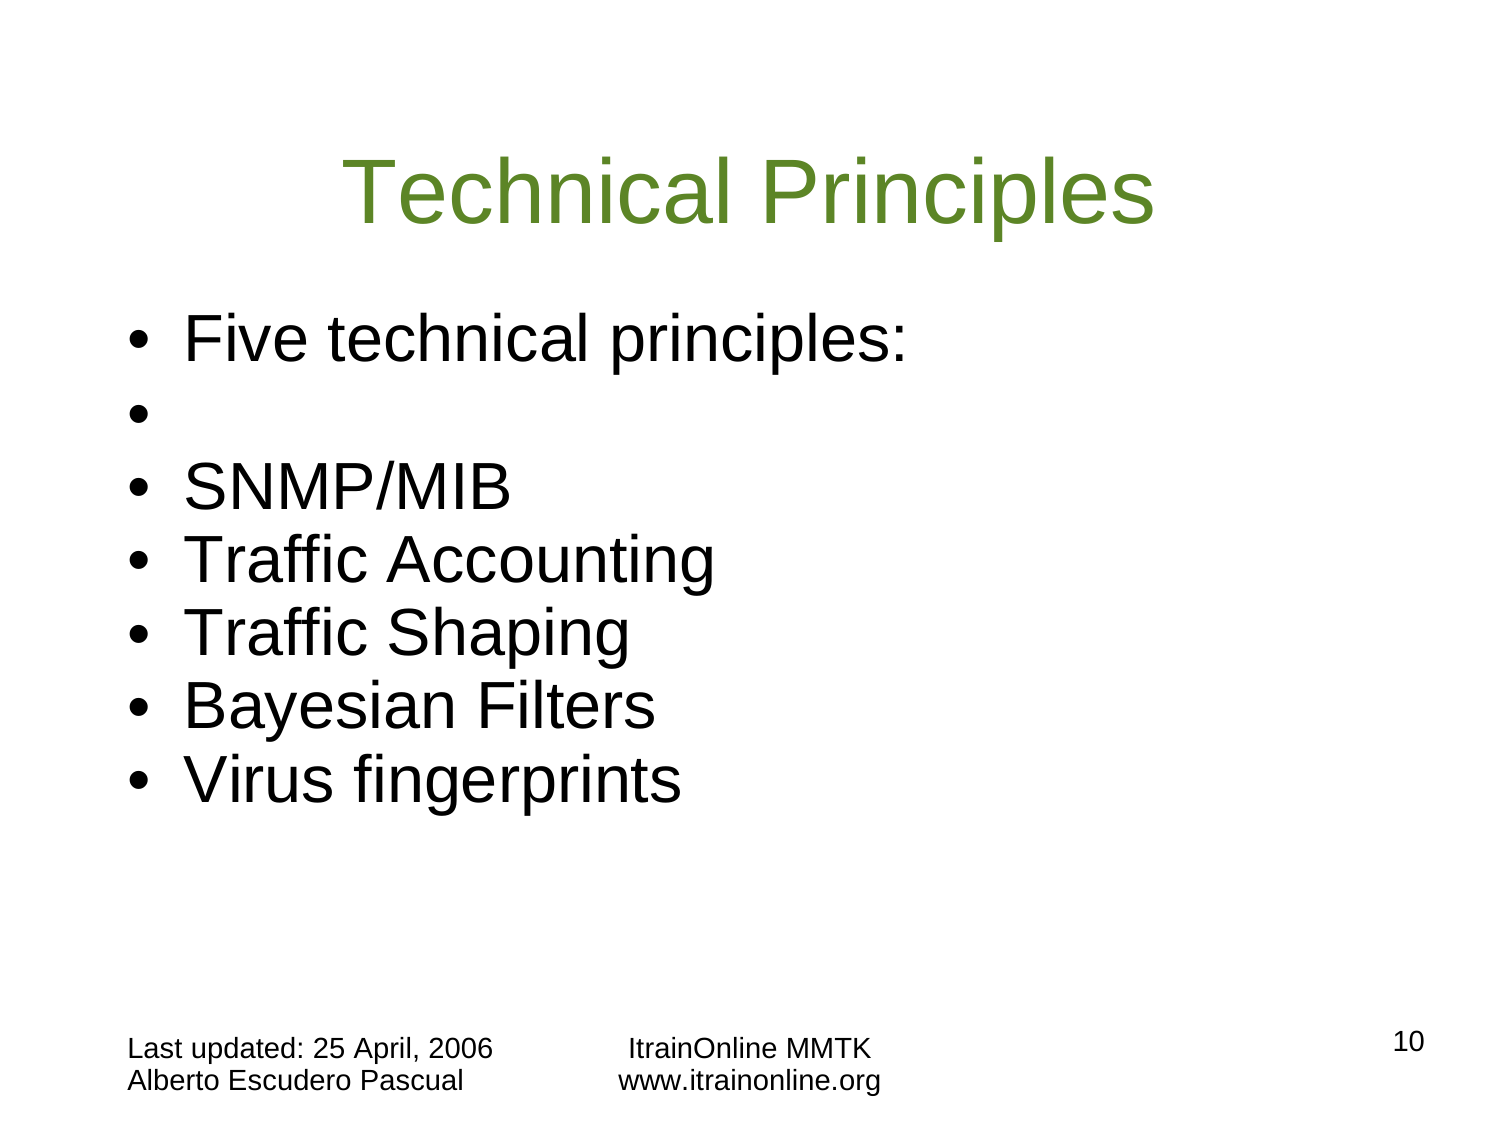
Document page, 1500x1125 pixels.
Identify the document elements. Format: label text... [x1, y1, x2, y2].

text_box Five technical principles: SNMP/MIB Traffic Accounting Traffic Shaping Bayesian Filters Virus fingerprints [112, 294, 1388, 972]
text_box [62, 237, 1326, 1125]
text_box Technical Principles [112, 100, 1388, 288]
